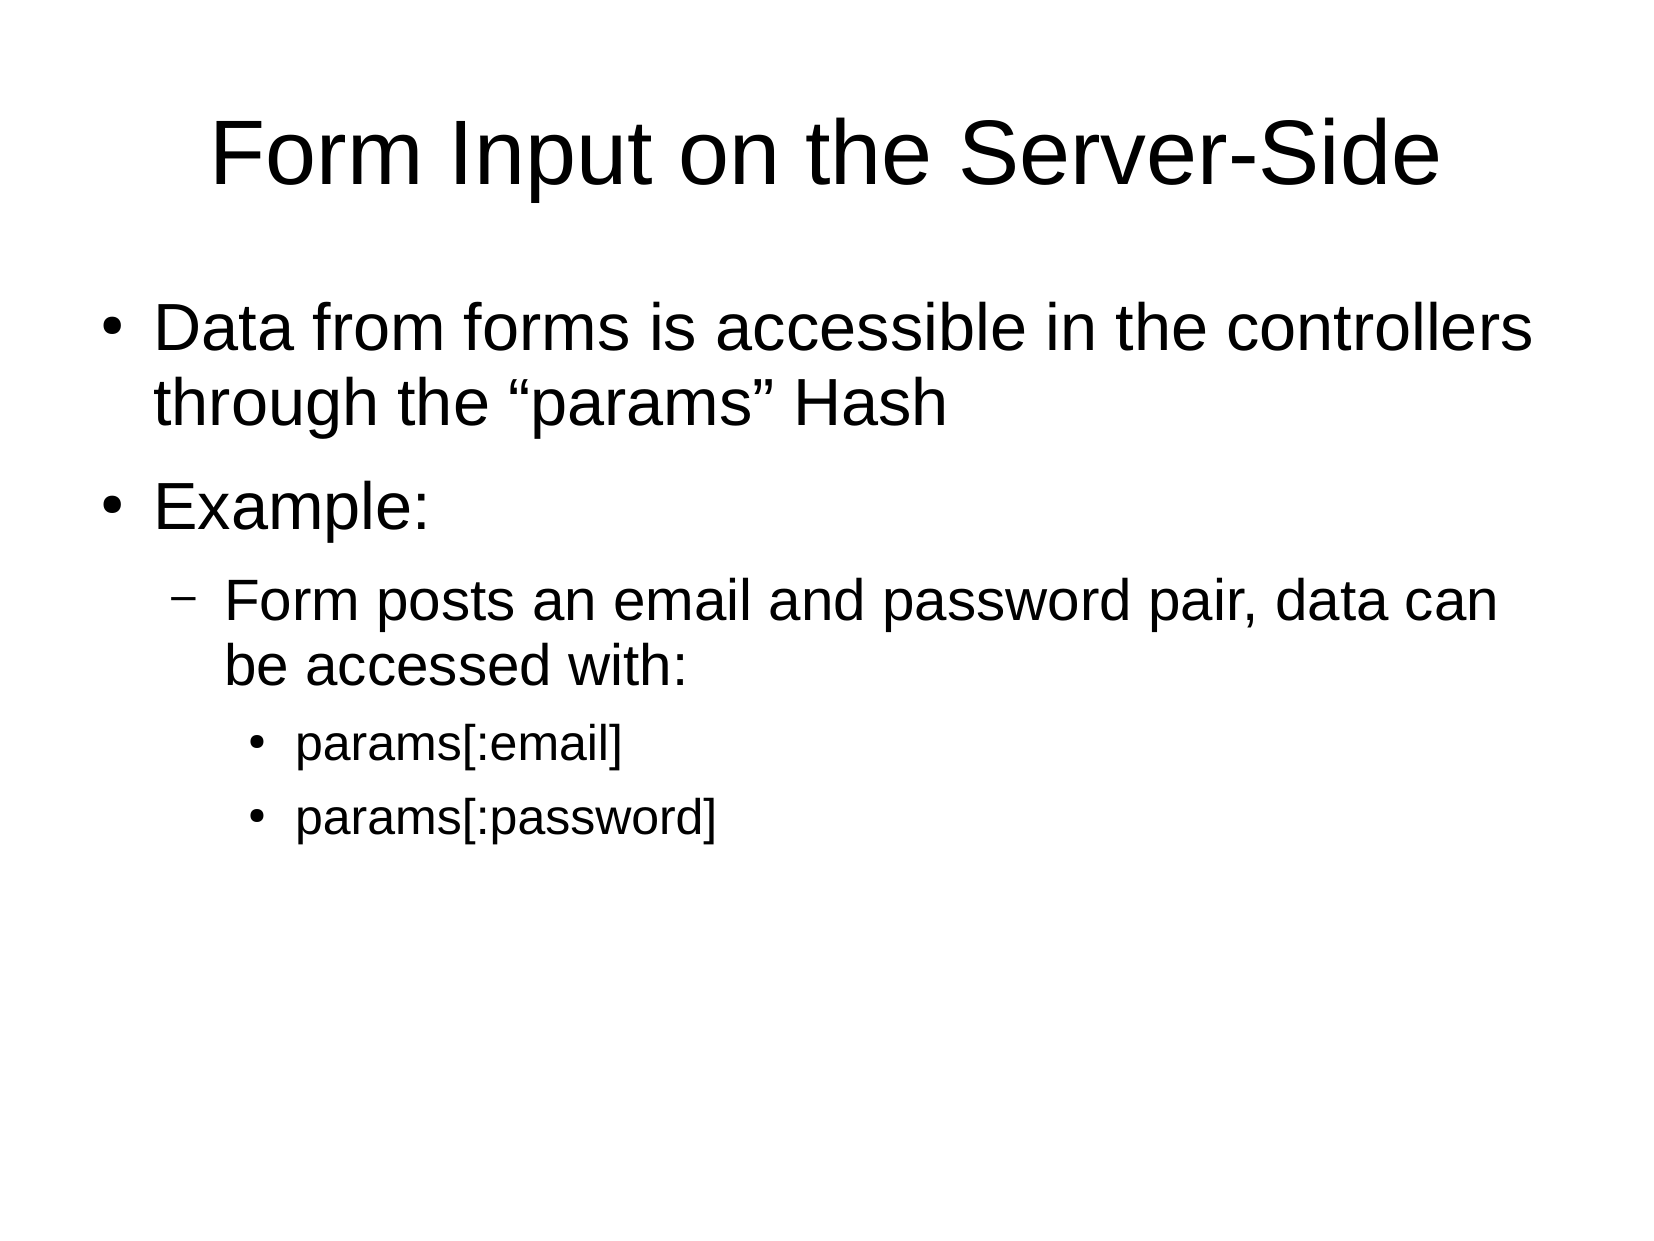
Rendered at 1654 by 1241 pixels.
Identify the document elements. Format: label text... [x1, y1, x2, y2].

title Form Input on the Server-Side [82, 49, 1571, 257]
list Data from forms is accessible in the controllers through the “params” Hash Example: Form posts an email and password pair, data can be accessed with: params[:email] params[:password] [82, 290, 1571, 1010]
